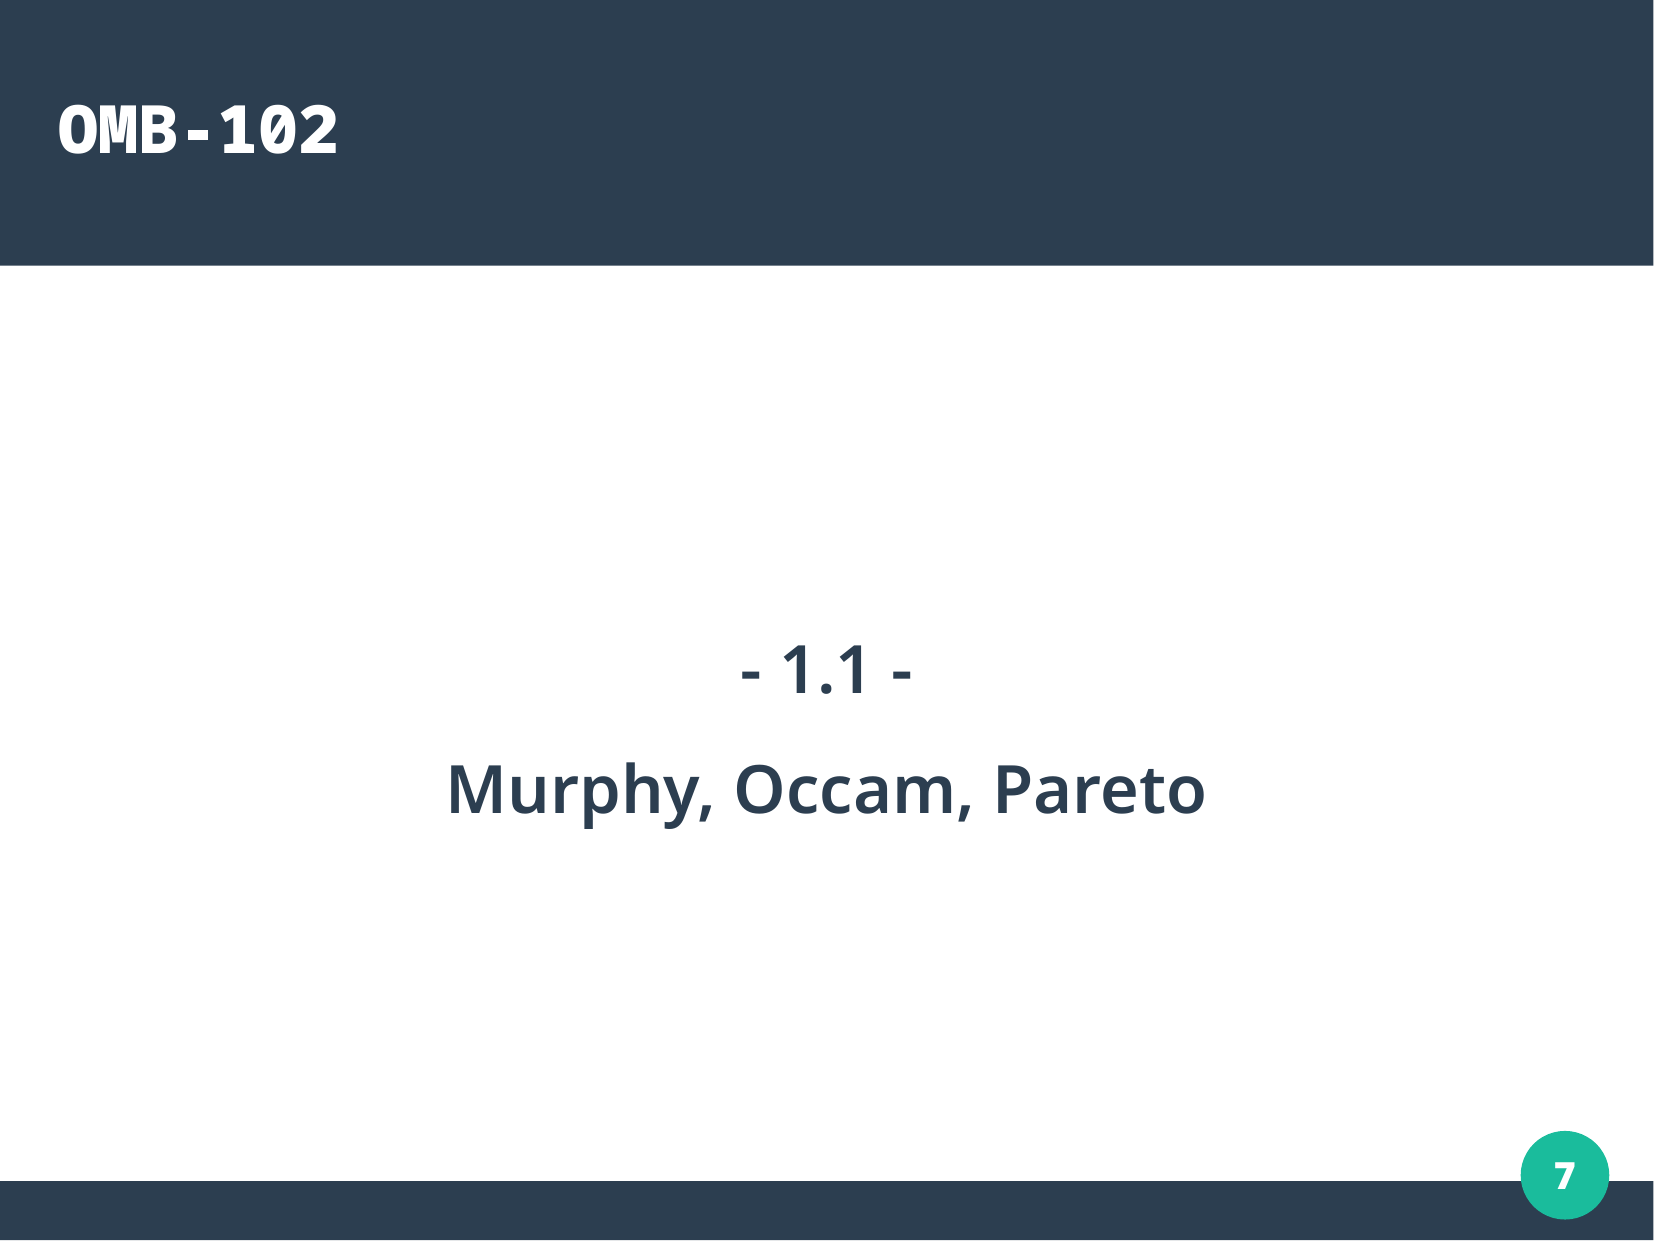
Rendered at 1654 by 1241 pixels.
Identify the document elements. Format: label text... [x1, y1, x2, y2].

list - 1.1 - Murphy, Occam, Pareto [0, 270, 1654, 1186]
title OMB-102 [59, 49, 1595, 207]
